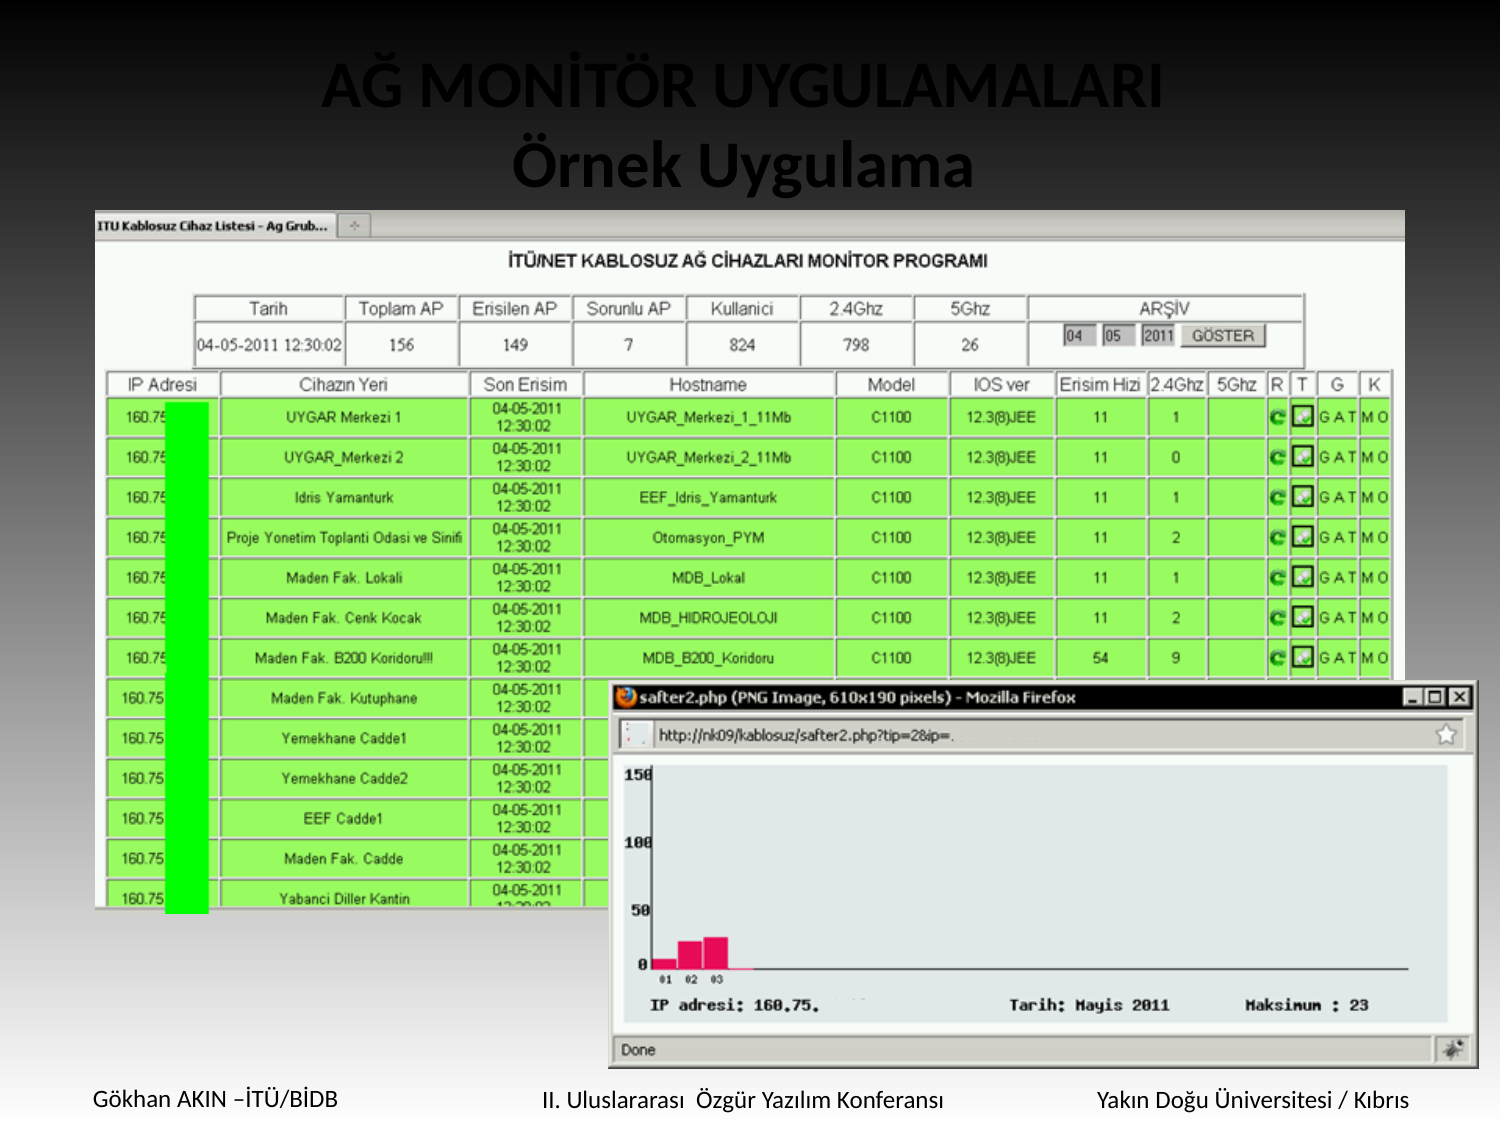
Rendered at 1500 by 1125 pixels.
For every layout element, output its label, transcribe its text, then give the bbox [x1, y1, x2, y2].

picture [95, 289, 1479, 1069]
text_box AĞ MONİTÖR UYGULAMALARI Örnek Uygulama [76, 33, 1412, 289]
